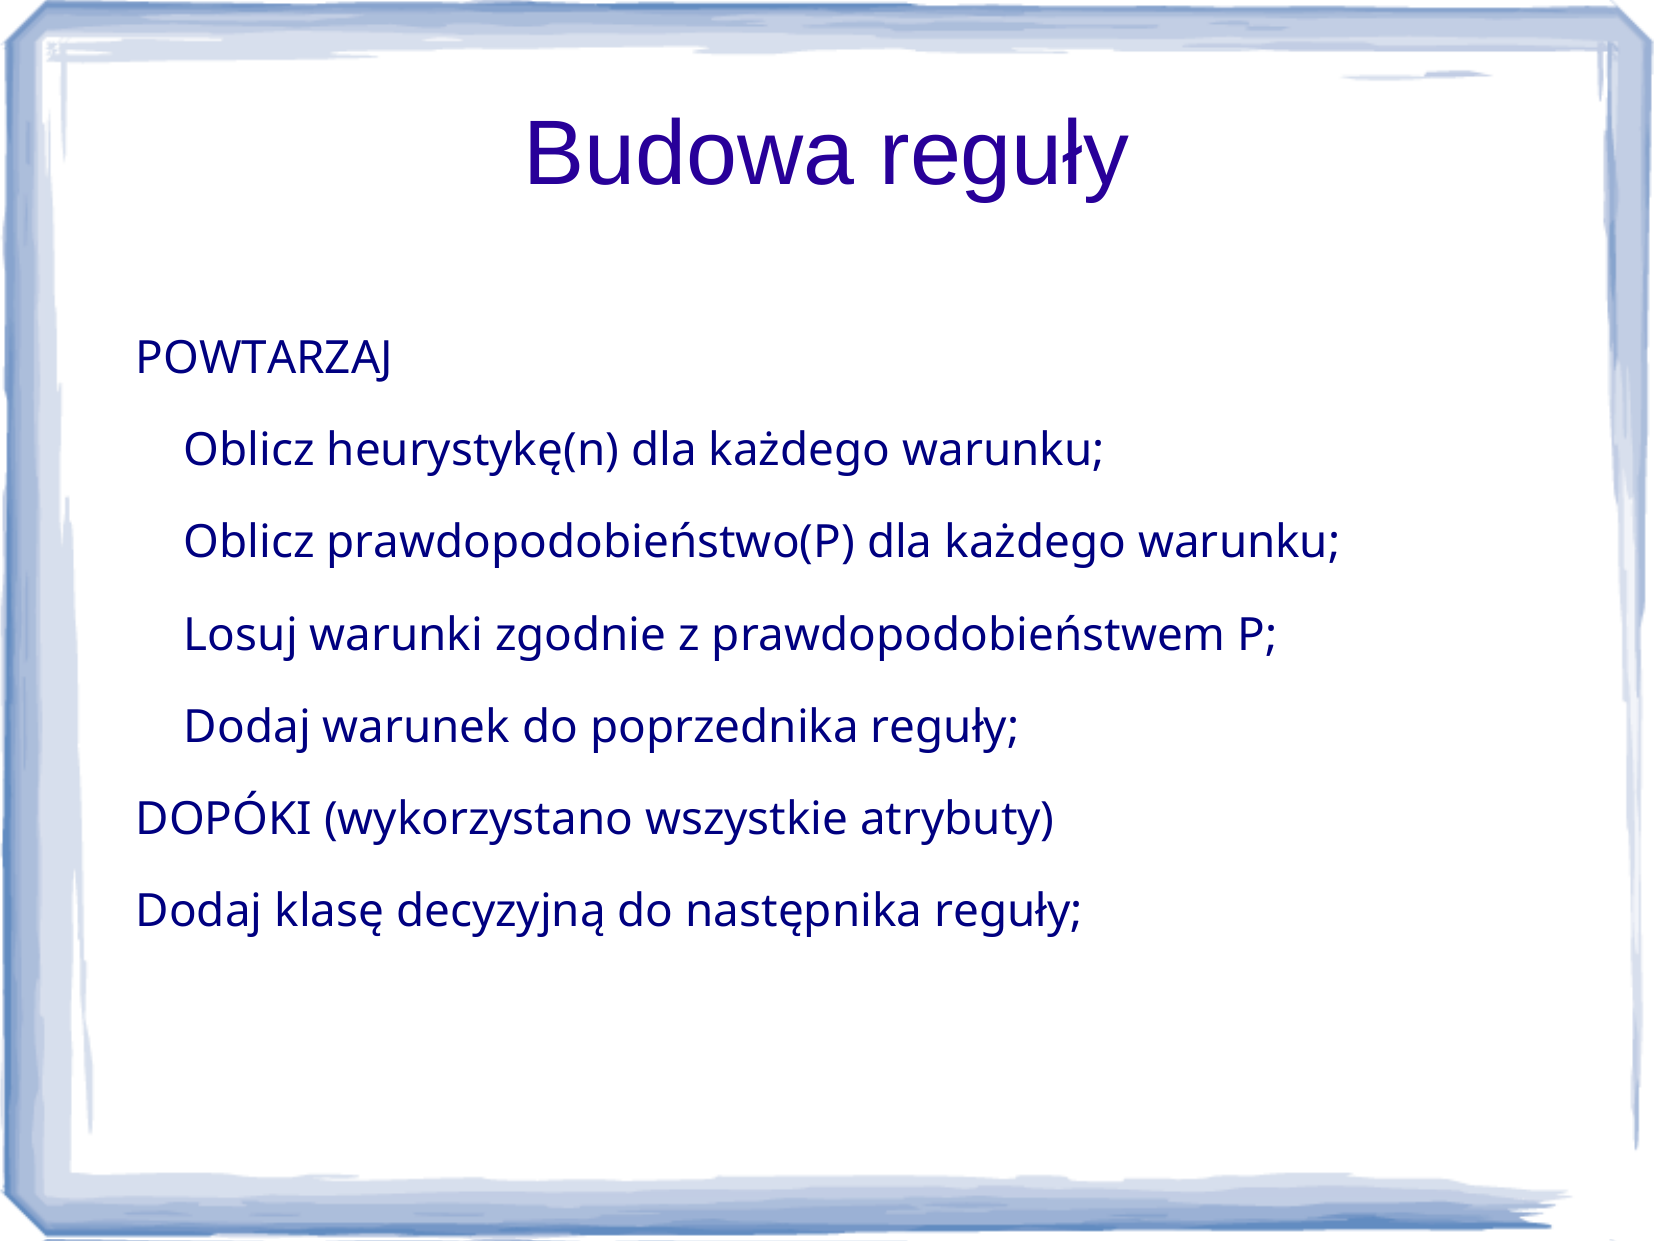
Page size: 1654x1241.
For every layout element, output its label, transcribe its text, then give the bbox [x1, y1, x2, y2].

title Budowa reguły [82, 49, 1571, 257]
list POWTARZAJ Oblicz heurystykę(n) dla każdego warunku; Oblicz prawdopodobieństwo(P) dla każdego warunku; Losuj warunki zgodnie z prawdopodobieństwem P; Dodaj warunek do poprzednika reguły; DOPÓKI (wykorzystano wszystkie atrybuty) Dodaj klasę decyzyjną do następnika reguły; [118, 324, 1571, 1004]
picture [0, 0, 1654, 1241]
